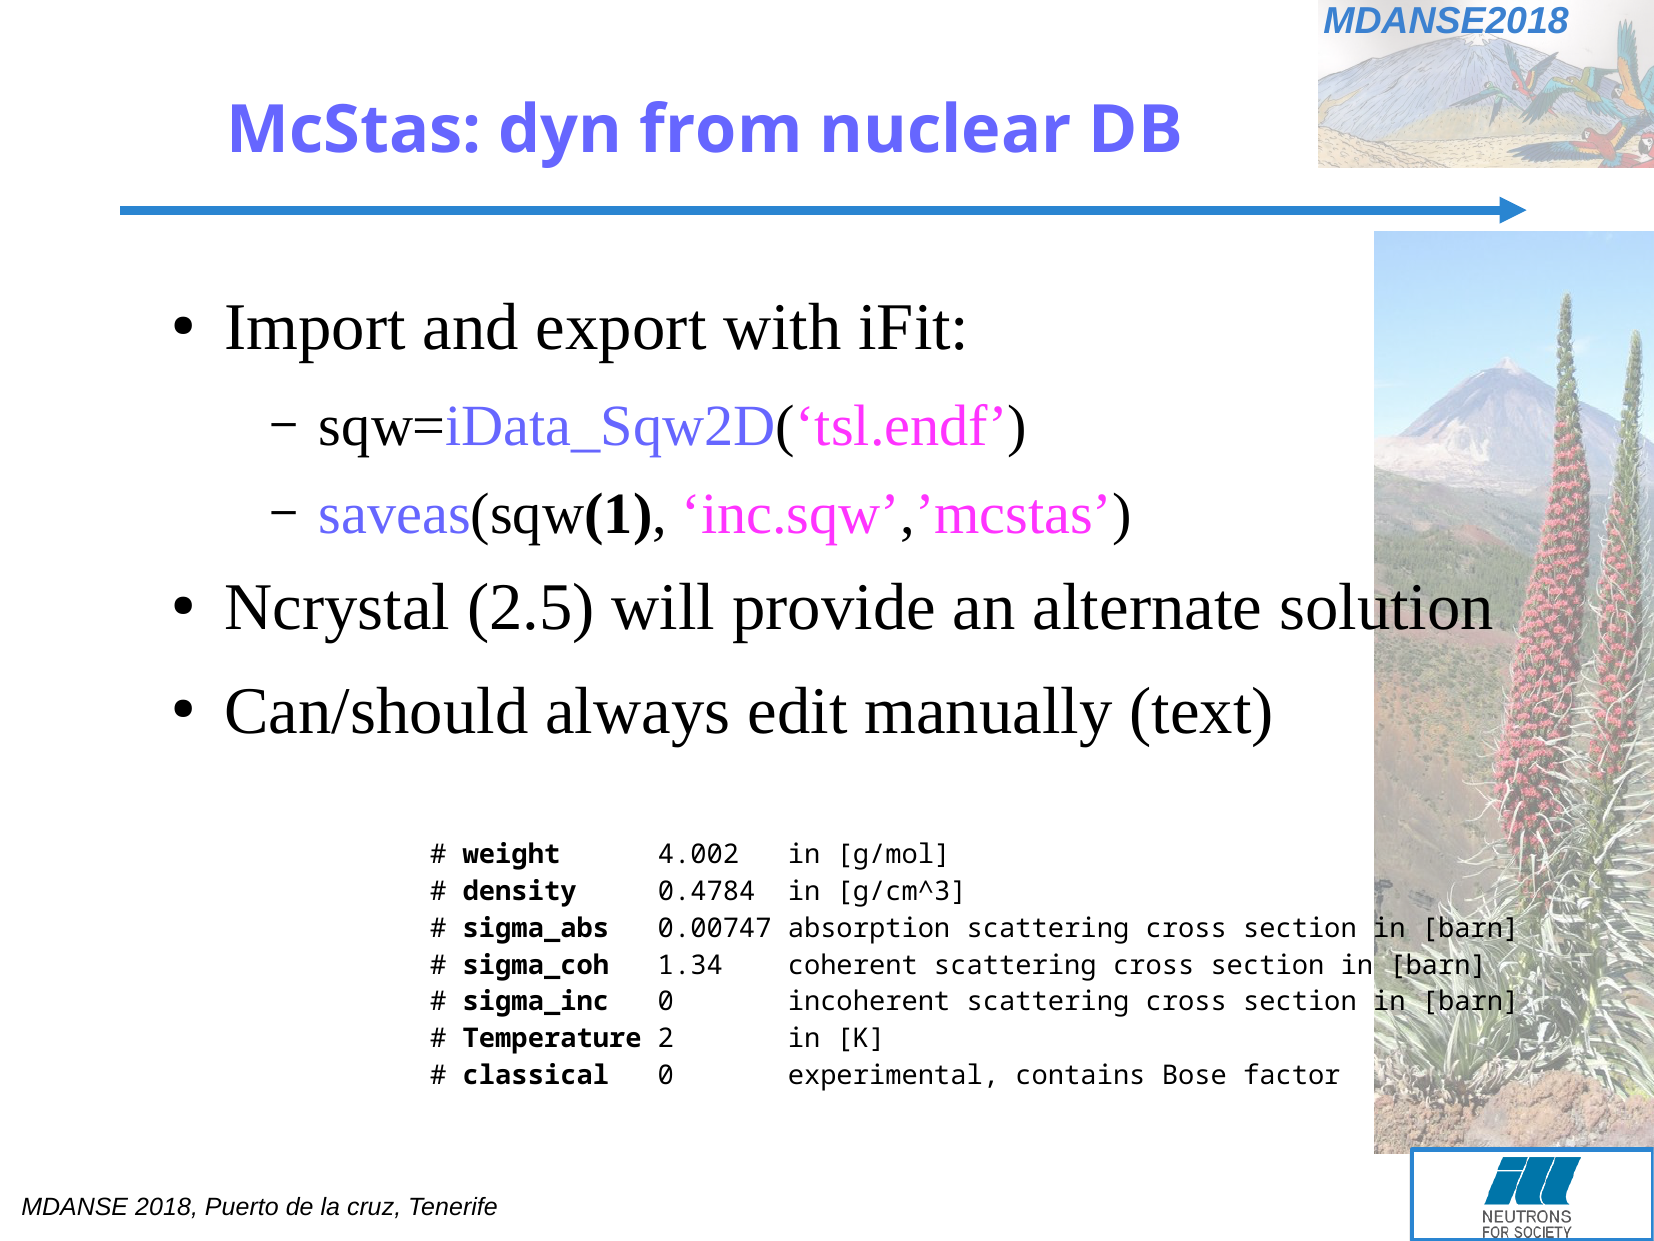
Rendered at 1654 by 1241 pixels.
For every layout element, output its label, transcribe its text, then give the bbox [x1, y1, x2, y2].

title McStas: dyn from nuclear DB [82, 49, 1328, 203]
list Import and export with iFit: sqw=iData_Sqw2D(‘tsl.endf’) saveas(sqw(1), ‘inc.sqw’,’mcstas’) Ncrystal (2.5) will provide an alternate solution Can/should always edit manually (text) [82, 290, 1571, 1010]
picture [1479, 1153, 1583, 1241]
text_box # weight 4.002 in [g/mol] # density 0.4784 in [g/cm^3] # sigma_abs 0.00747 absorption scattering cross section in [barn] # sigma_coh 1.34 coherent scattering cross section in [barn] # sigma_inc 0 incoherent scattering cross section in [barn] # Temperature 2 in [K] # classical 0 experimental, contains Bose factor [430, 835, 1520, 1117]
